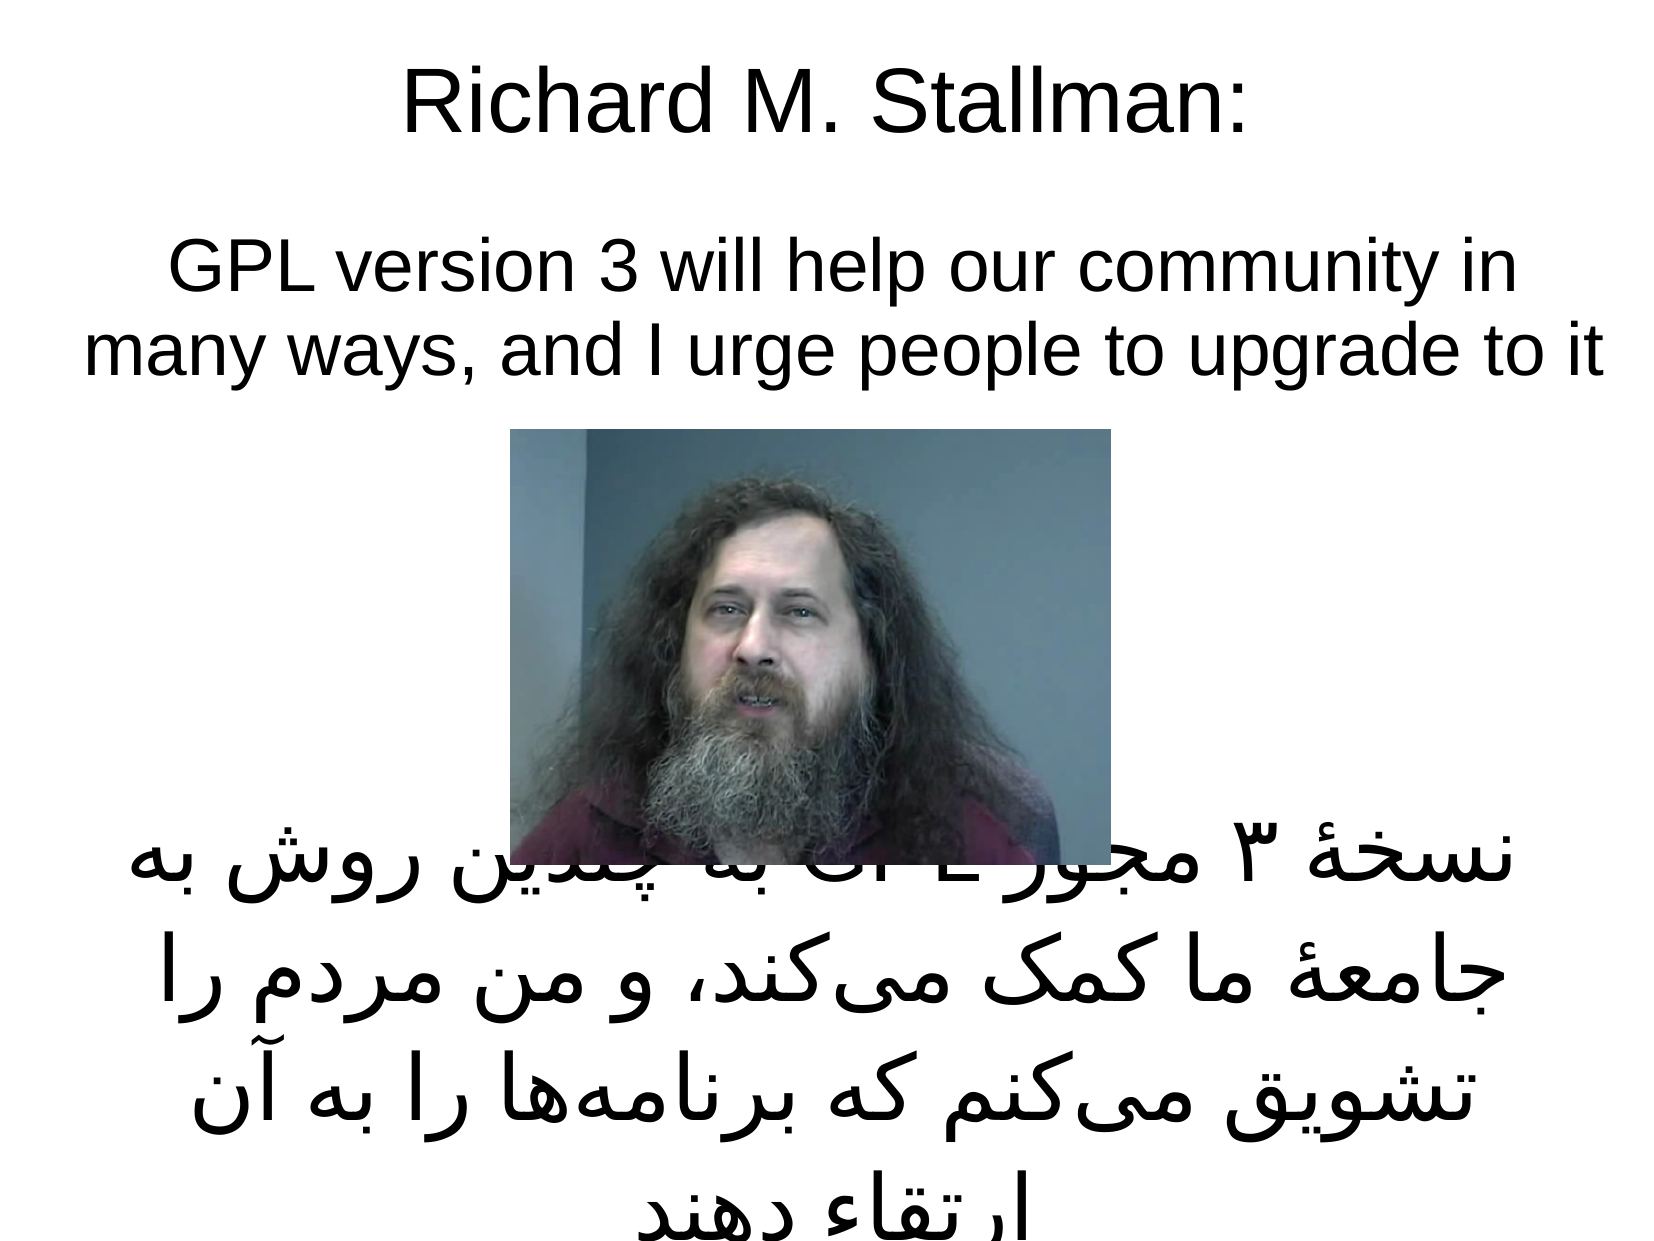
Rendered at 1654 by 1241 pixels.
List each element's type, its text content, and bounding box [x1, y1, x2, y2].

title GPL version 3 will help our community in many ways, and I urge people to upgrade to it [67, 204, 1621, 412]
title نسخهٔ ۳ مجوز GPL به چندین روش به جامعهٔ ما کمک می‌کند، و من مردم را تشویق می‌کنم که برنامه‌ها را به آن ارتقاء دهند [90, 886, 1579, 1191]
title Richard M. Stallman: [82, 21, 1571, 181]
picture [510, 429, 1111, 865]
